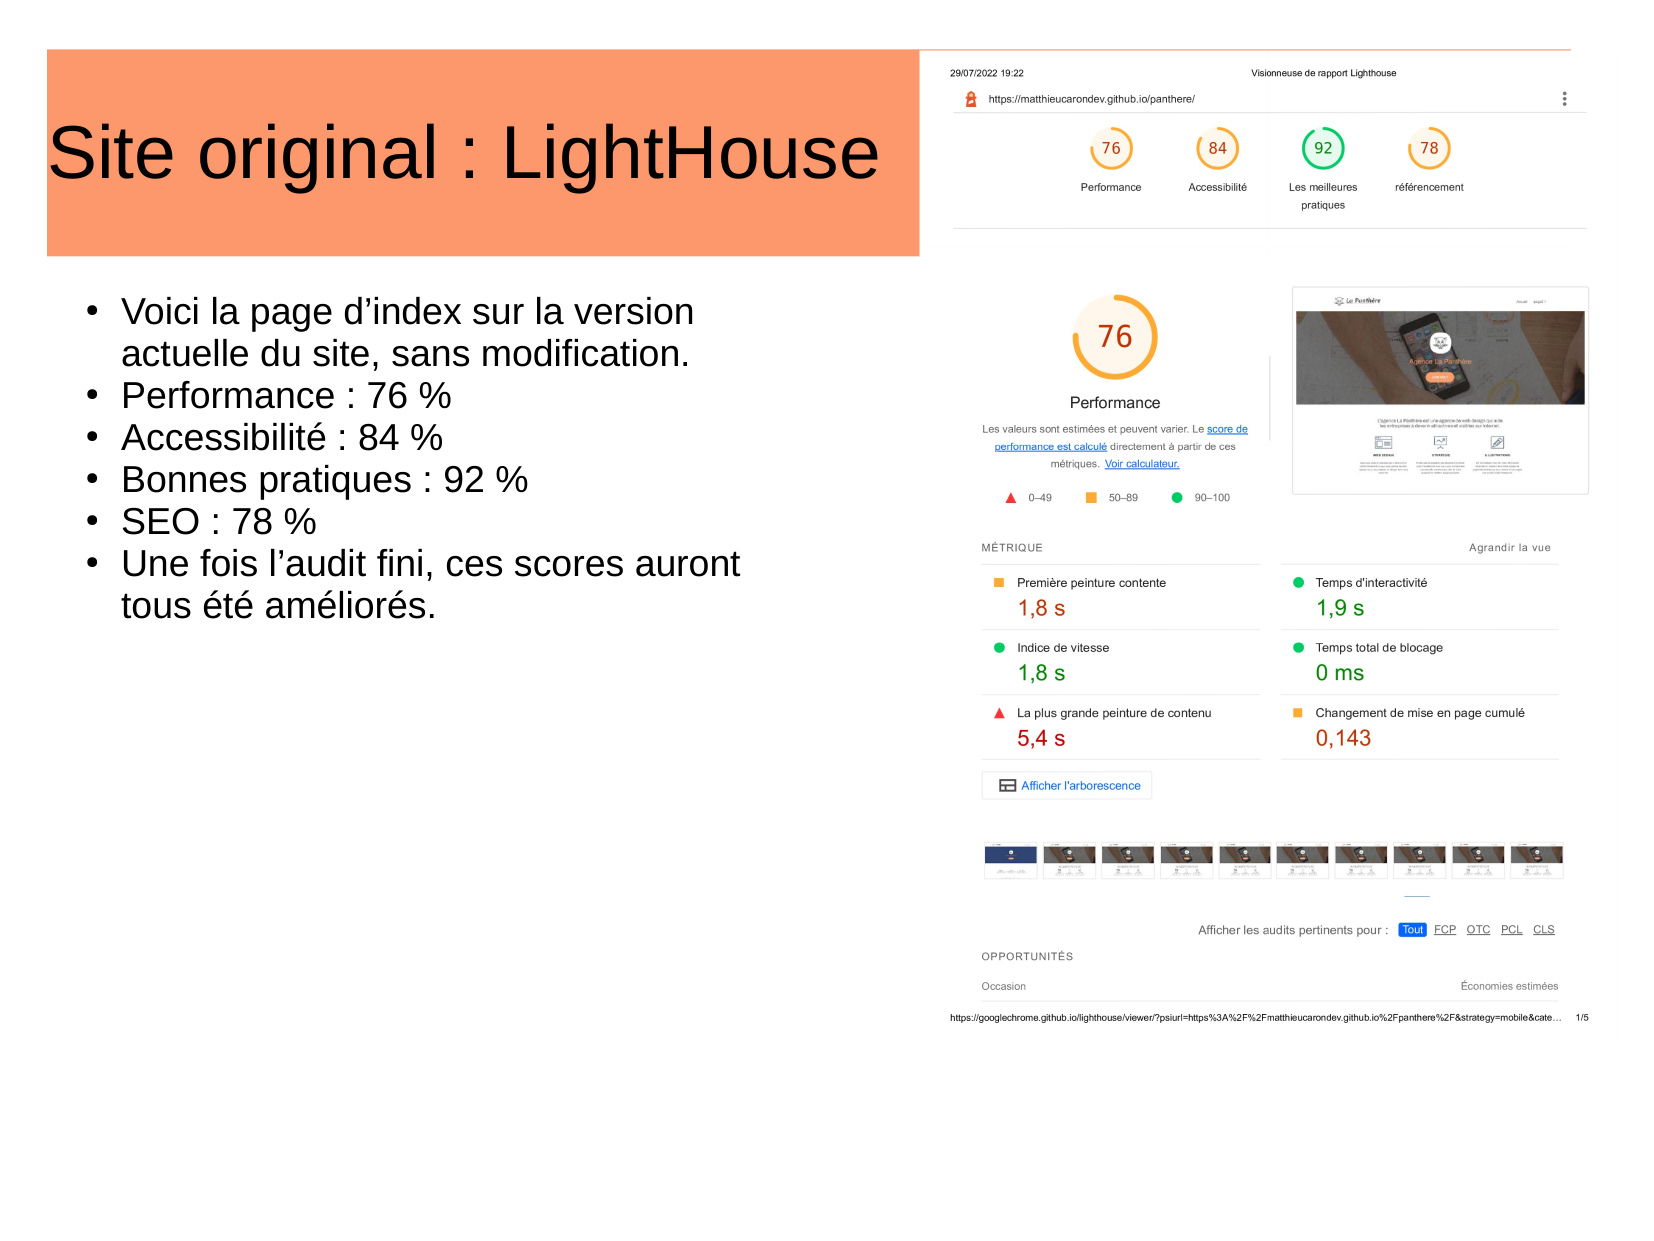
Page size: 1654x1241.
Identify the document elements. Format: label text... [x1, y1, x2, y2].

picture [919, 50, 1619, 1040]
title Site original : LightHouse [47, 49, 1571, 257]
text_box Voici la page d’index sur la version actuelle du site, sans modification. Performance : 76 % Accessibilité : 84 % Bonnes pratiques : 92 % SEO : 78 % Une fois l’audit fini, ces scores auront tous été améliorés. [70, 283, 900, 1063]
